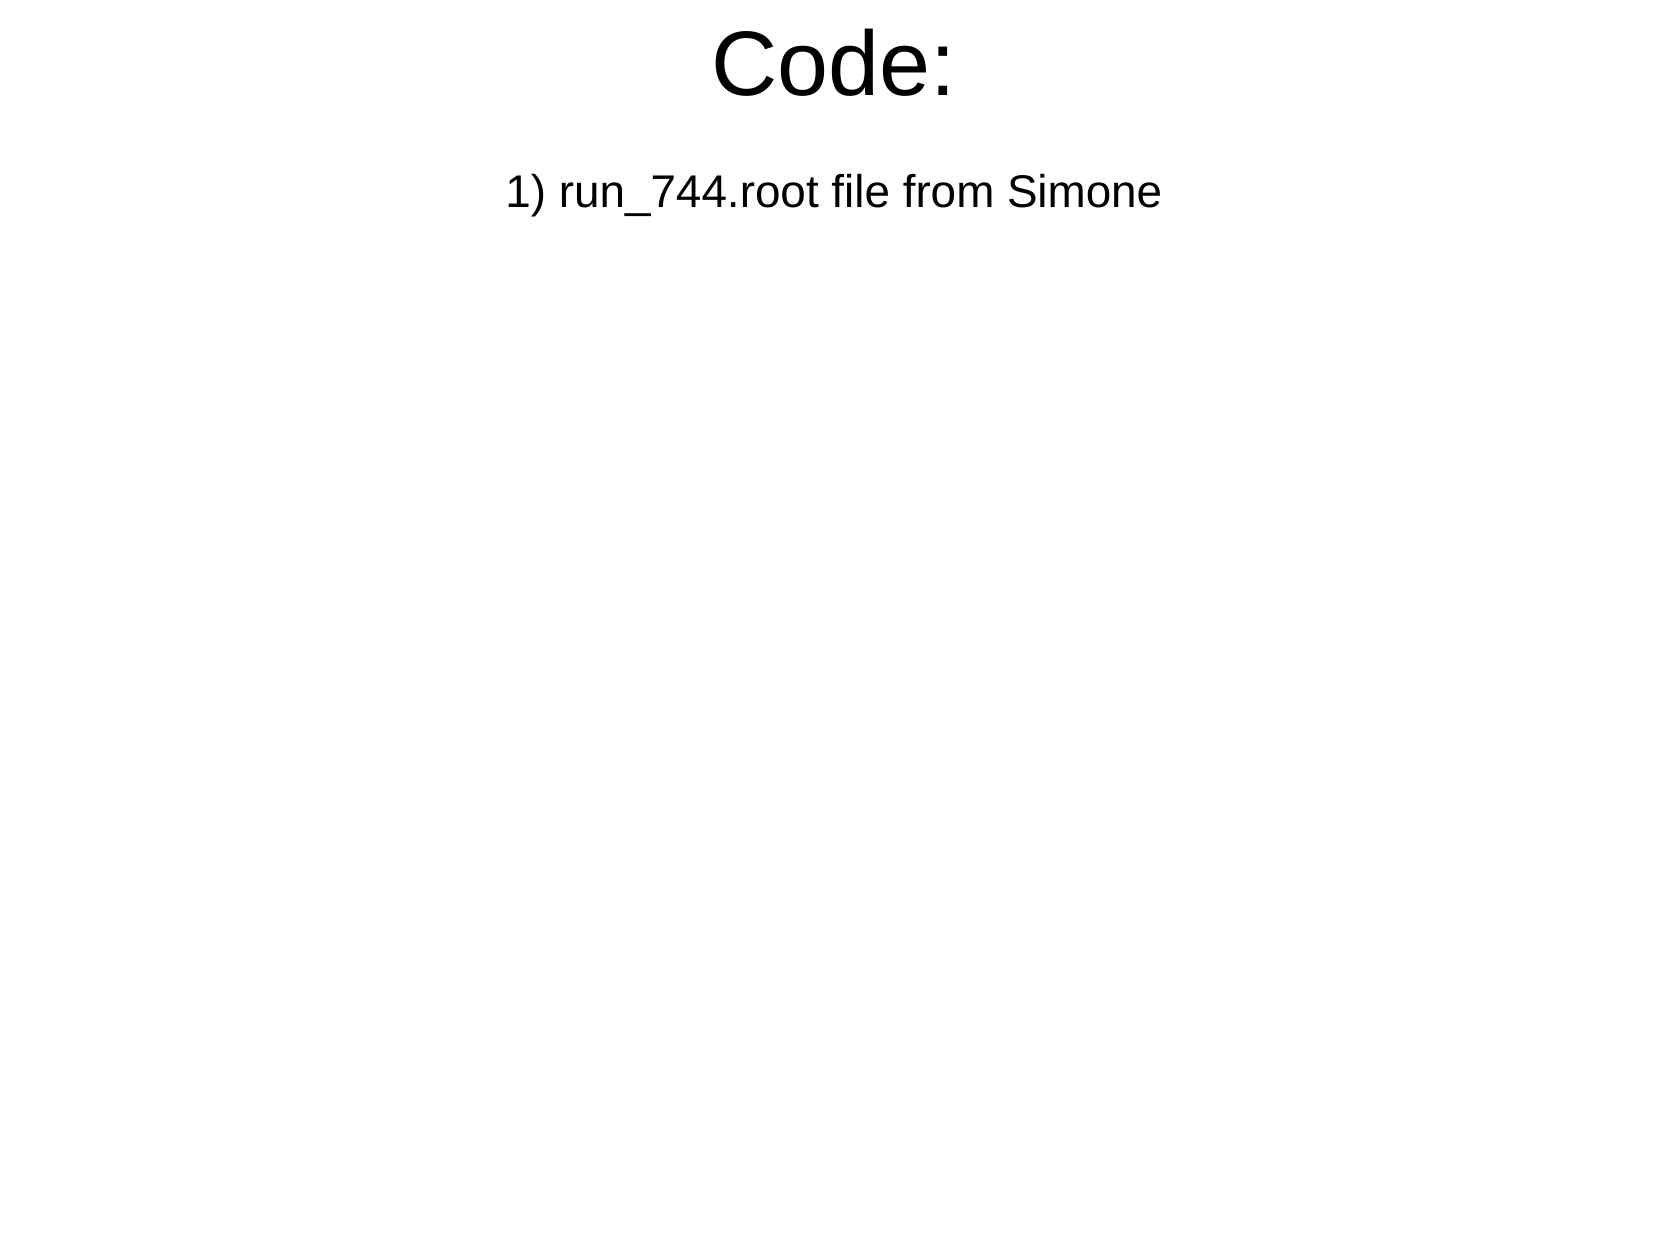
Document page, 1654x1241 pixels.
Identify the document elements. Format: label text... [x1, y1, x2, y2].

title Code: 1) run_744.root file from Simone [90, 12, 1579, 1241]
